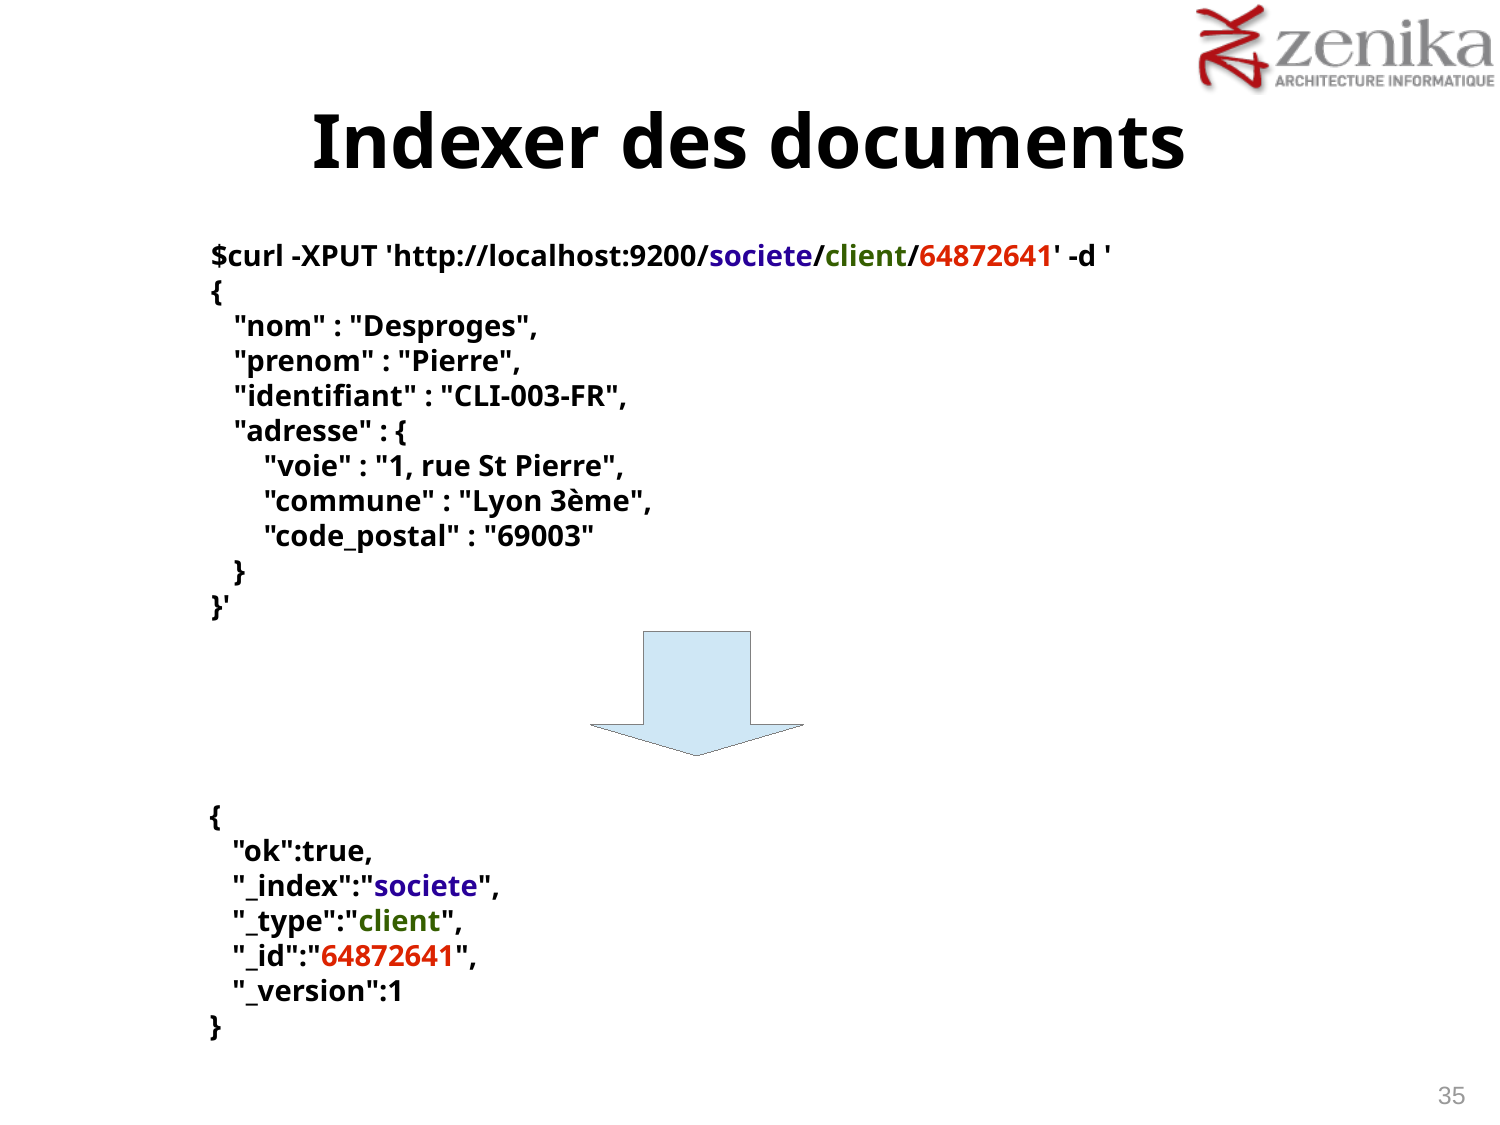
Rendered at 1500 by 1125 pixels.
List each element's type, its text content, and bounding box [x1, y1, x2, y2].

picture [1190, 0, 1500, 95]
text_box $curl -XPUT 'http://localhost:9200/societe/client/64872641' -d ' { "nom" : "Desproges", "prenom" : "Pierre", "identifiant" : "CLI-003-FR", "adresse" : { "voie" : "1, rue St Pierre", "commune" : "Lyon 3ème", "code_postal" : "69003" } }' [194, 228, 1270, 632]
text_box { "ok":true, "_index":"societe", "_type":"client", "_id":"64872641", "_version":1 } [193, 788, 1268, 1052]
text_box Indexer des documents [75, 29, 1425, 248]
text_box [590, 631, 804, 756]
